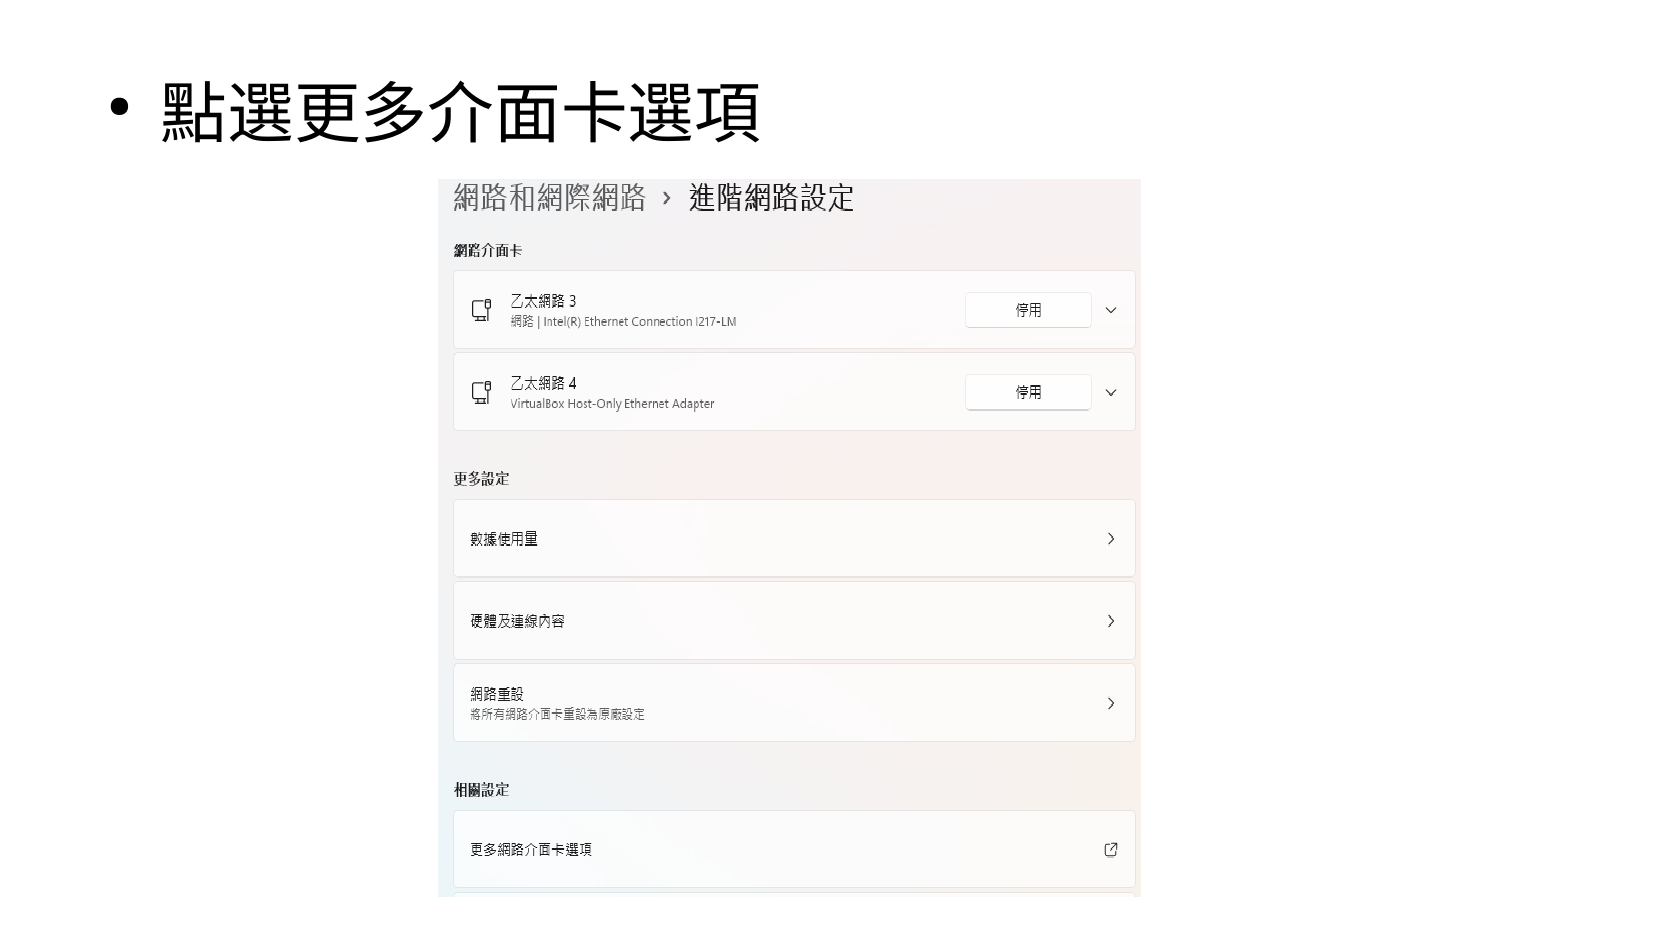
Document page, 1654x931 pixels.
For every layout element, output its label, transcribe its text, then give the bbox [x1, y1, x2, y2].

list 點選更多介面卡選項 [90, 60, 1579, 181]
picture [438, 181, 1141, 897]
